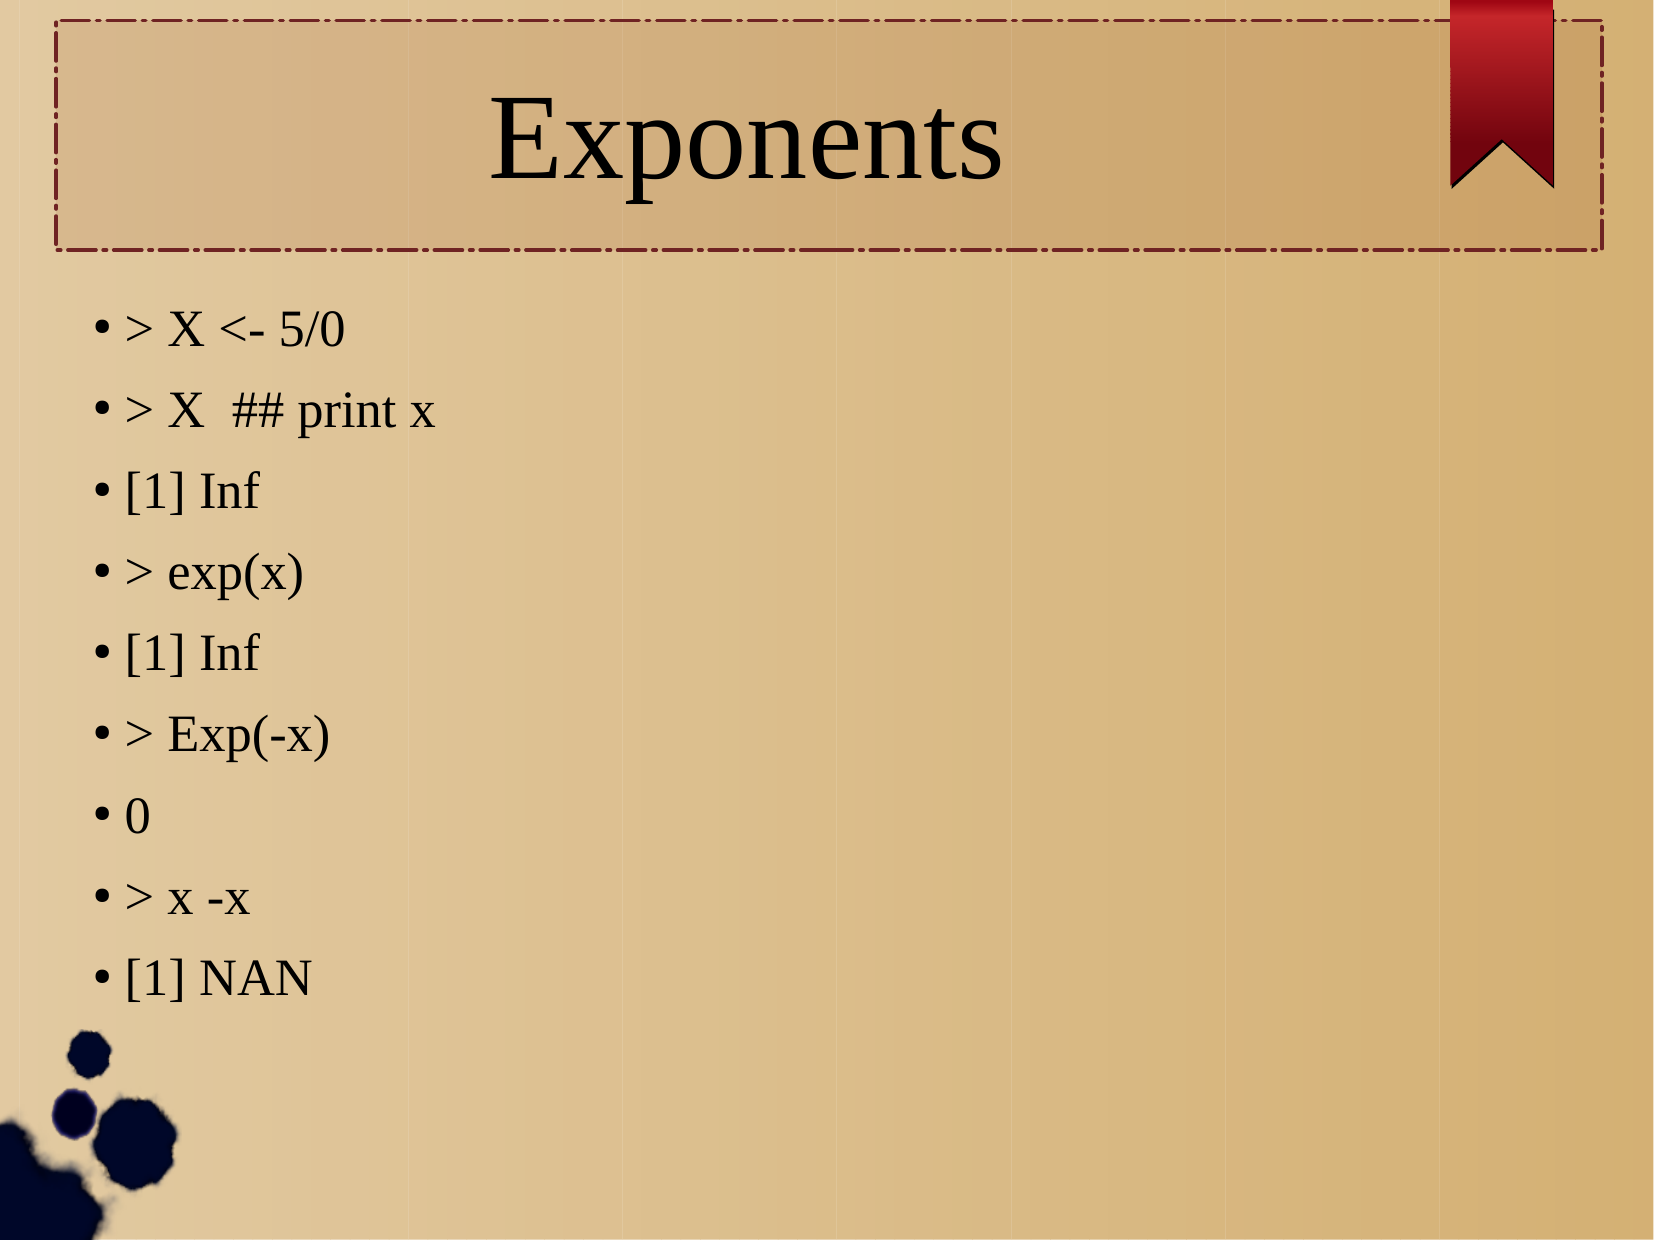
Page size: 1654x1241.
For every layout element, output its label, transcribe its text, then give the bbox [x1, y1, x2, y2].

list > X <- 5/0 > X ## print x [1] Inf > exp(x) [1] Inf > Exp(-x) 0 > x -x [1] NAN [82, 299, 1571, 1019]
title Exponents [82, 47, 1412, 229]
